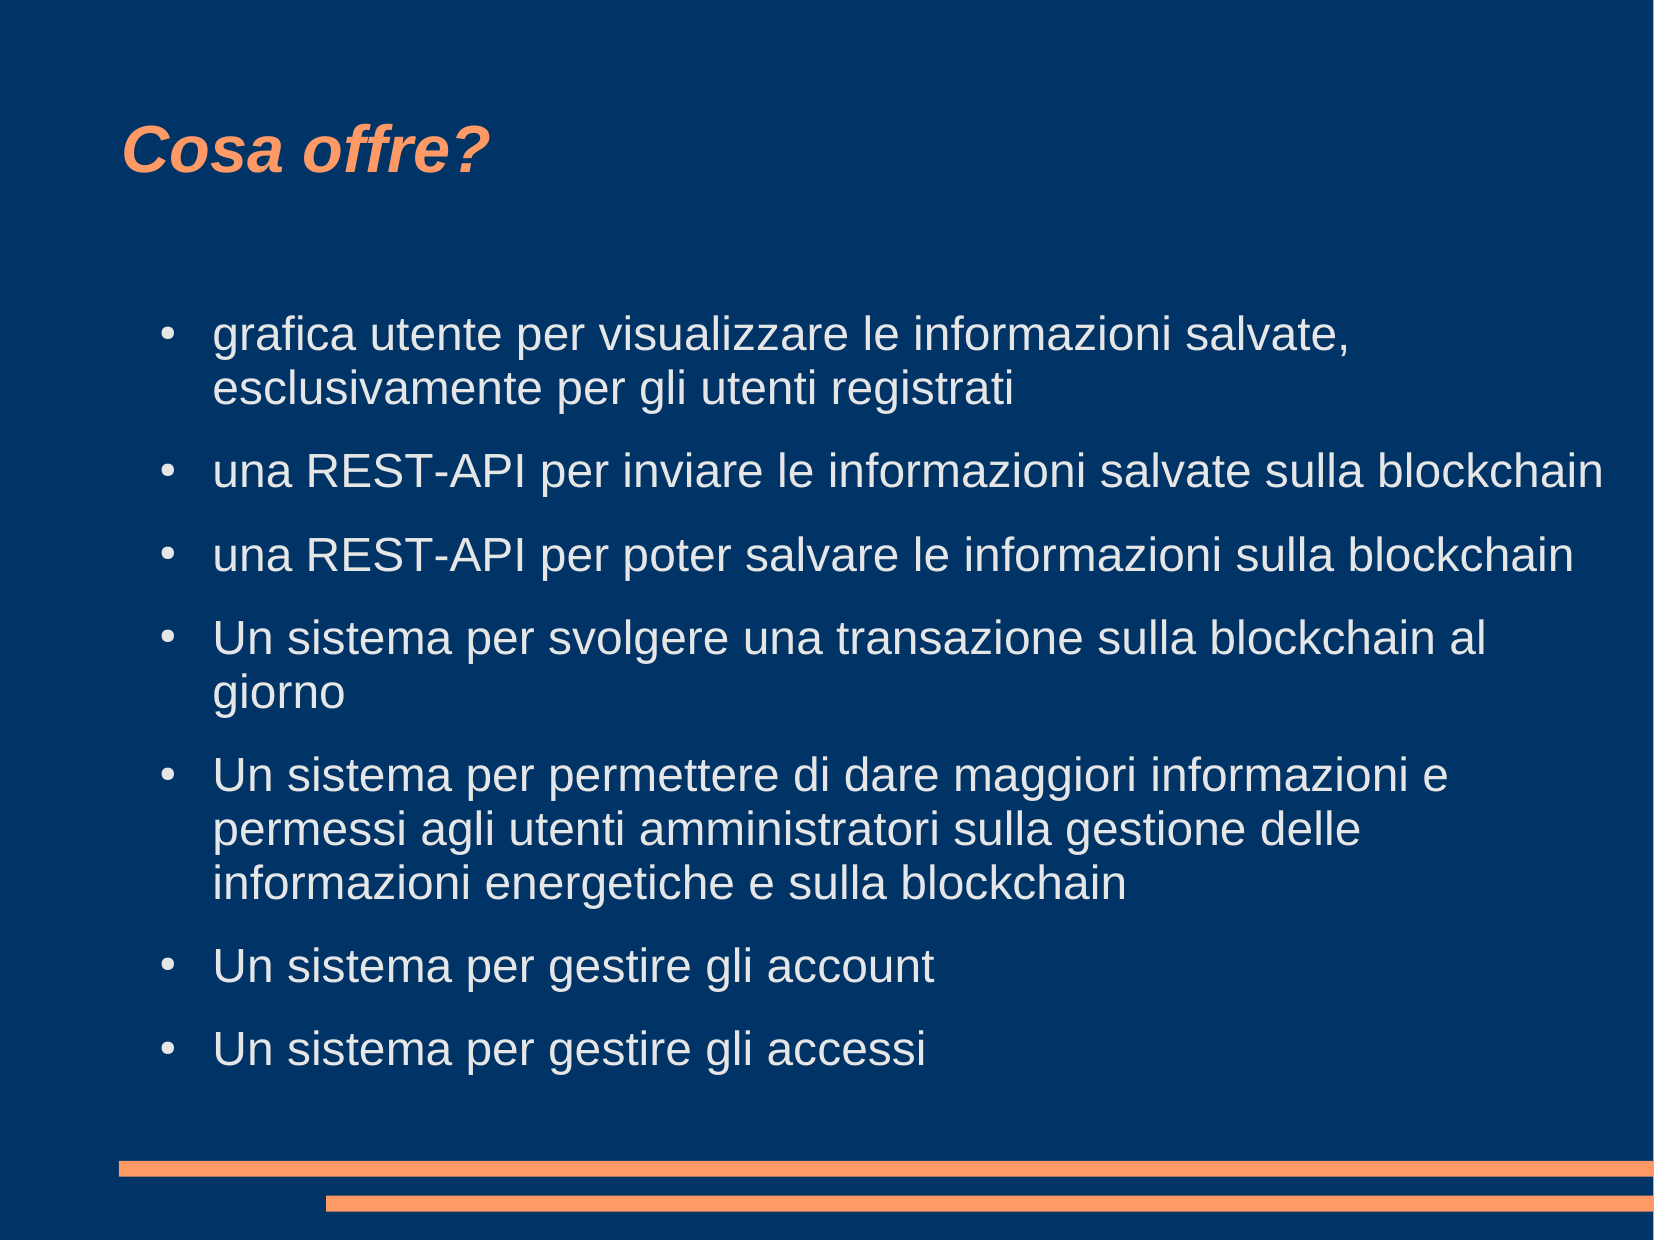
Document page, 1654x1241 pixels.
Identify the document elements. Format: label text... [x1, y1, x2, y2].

list grafica utente per visualizzare le informazioni salvate, esclusivamente per gli utenti registrati una REST-API per inviare le informazioni salvate sulla blockchain una REST-API per poter salvare le informazioni sulla blockchain Un sistema per svolgere una transazione sulla blockchain al giorno Un sistema per permettere di dare maggiori informazioni e permessi agli utenti amministratori sulla gestione delle informazioni energetiche e sulla blockchain Un sistema per gestire gli account Un sistema per gestire gli accessi [141, 307, 1630, 1126]
title Cosa offre? [121, 46, 1534, 254]
